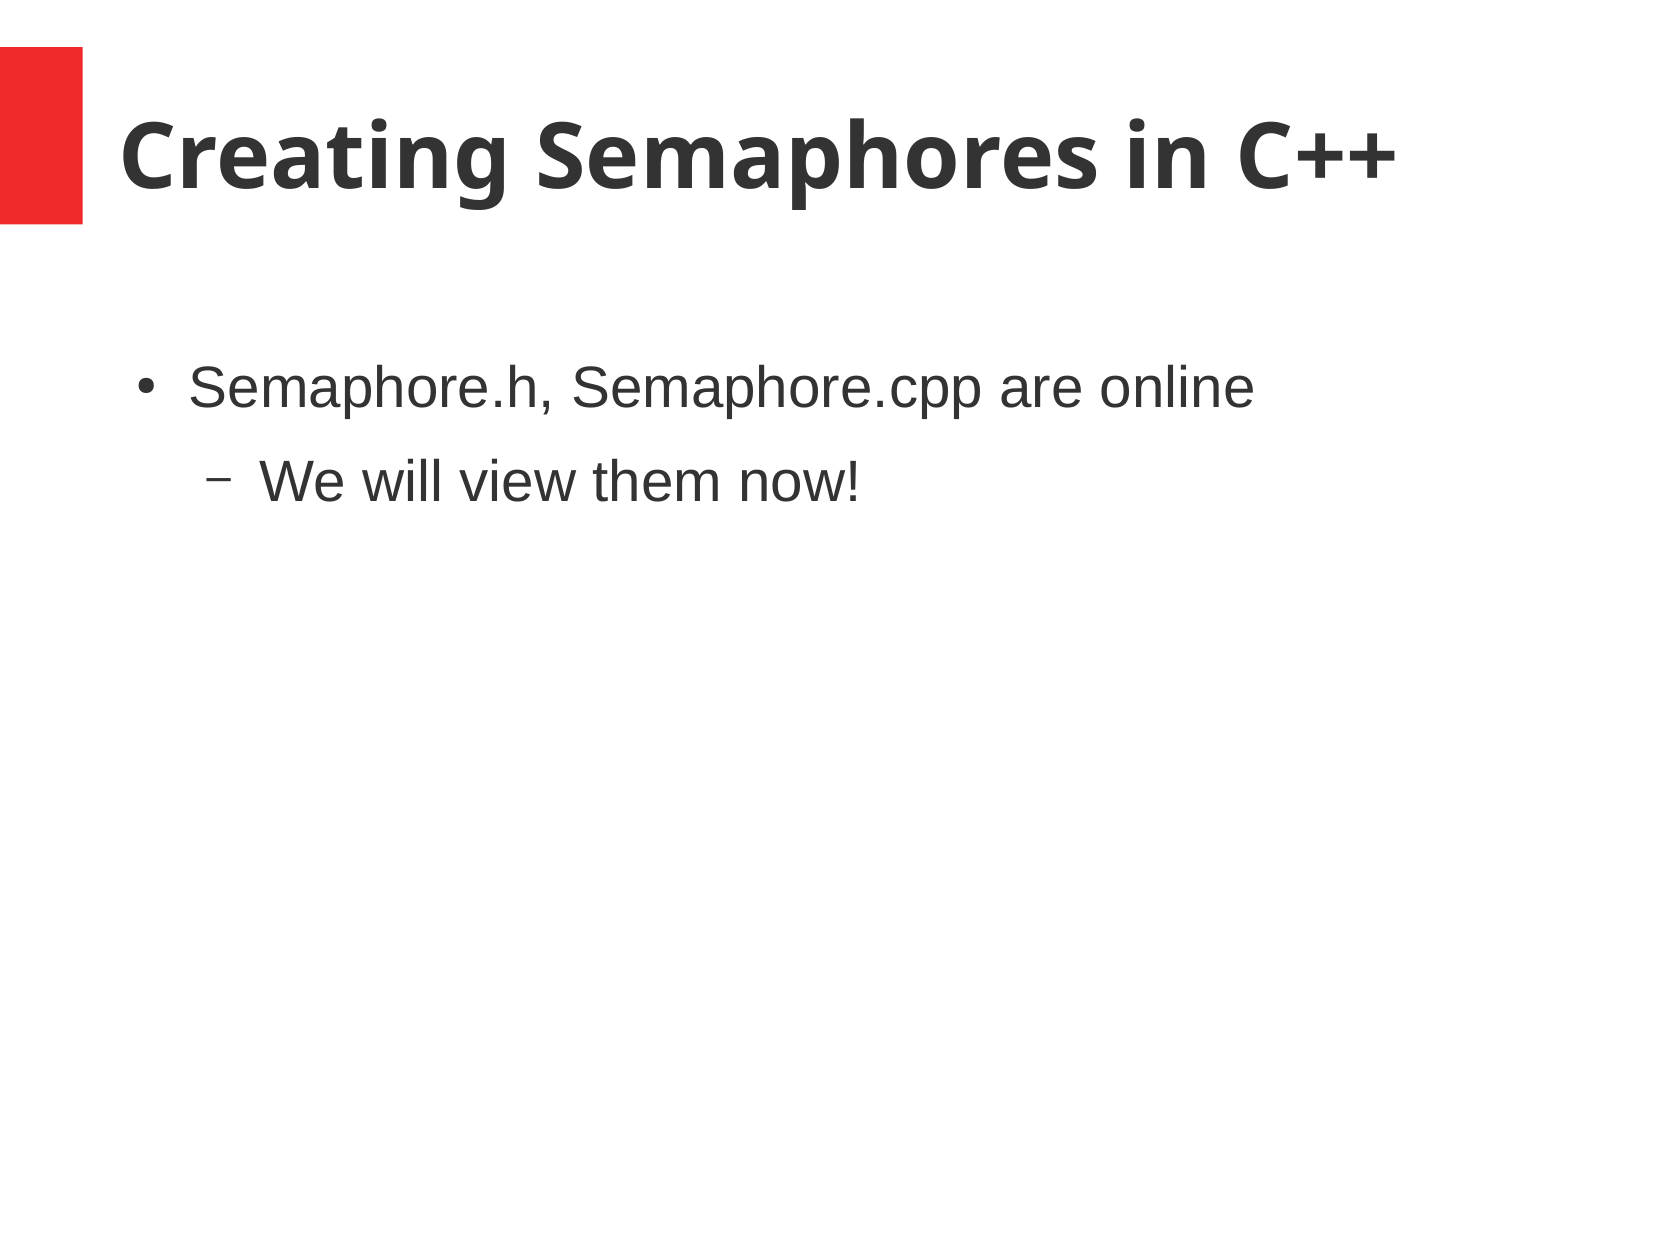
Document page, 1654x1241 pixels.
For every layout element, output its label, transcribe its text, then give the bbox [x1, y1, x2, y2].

title Creating Semaphores in C++ [118, 45, 1571, 260]
list Semaphore.h, Semaphore.cpp are online We will view them now! [118, 354, 1536, 1074]
